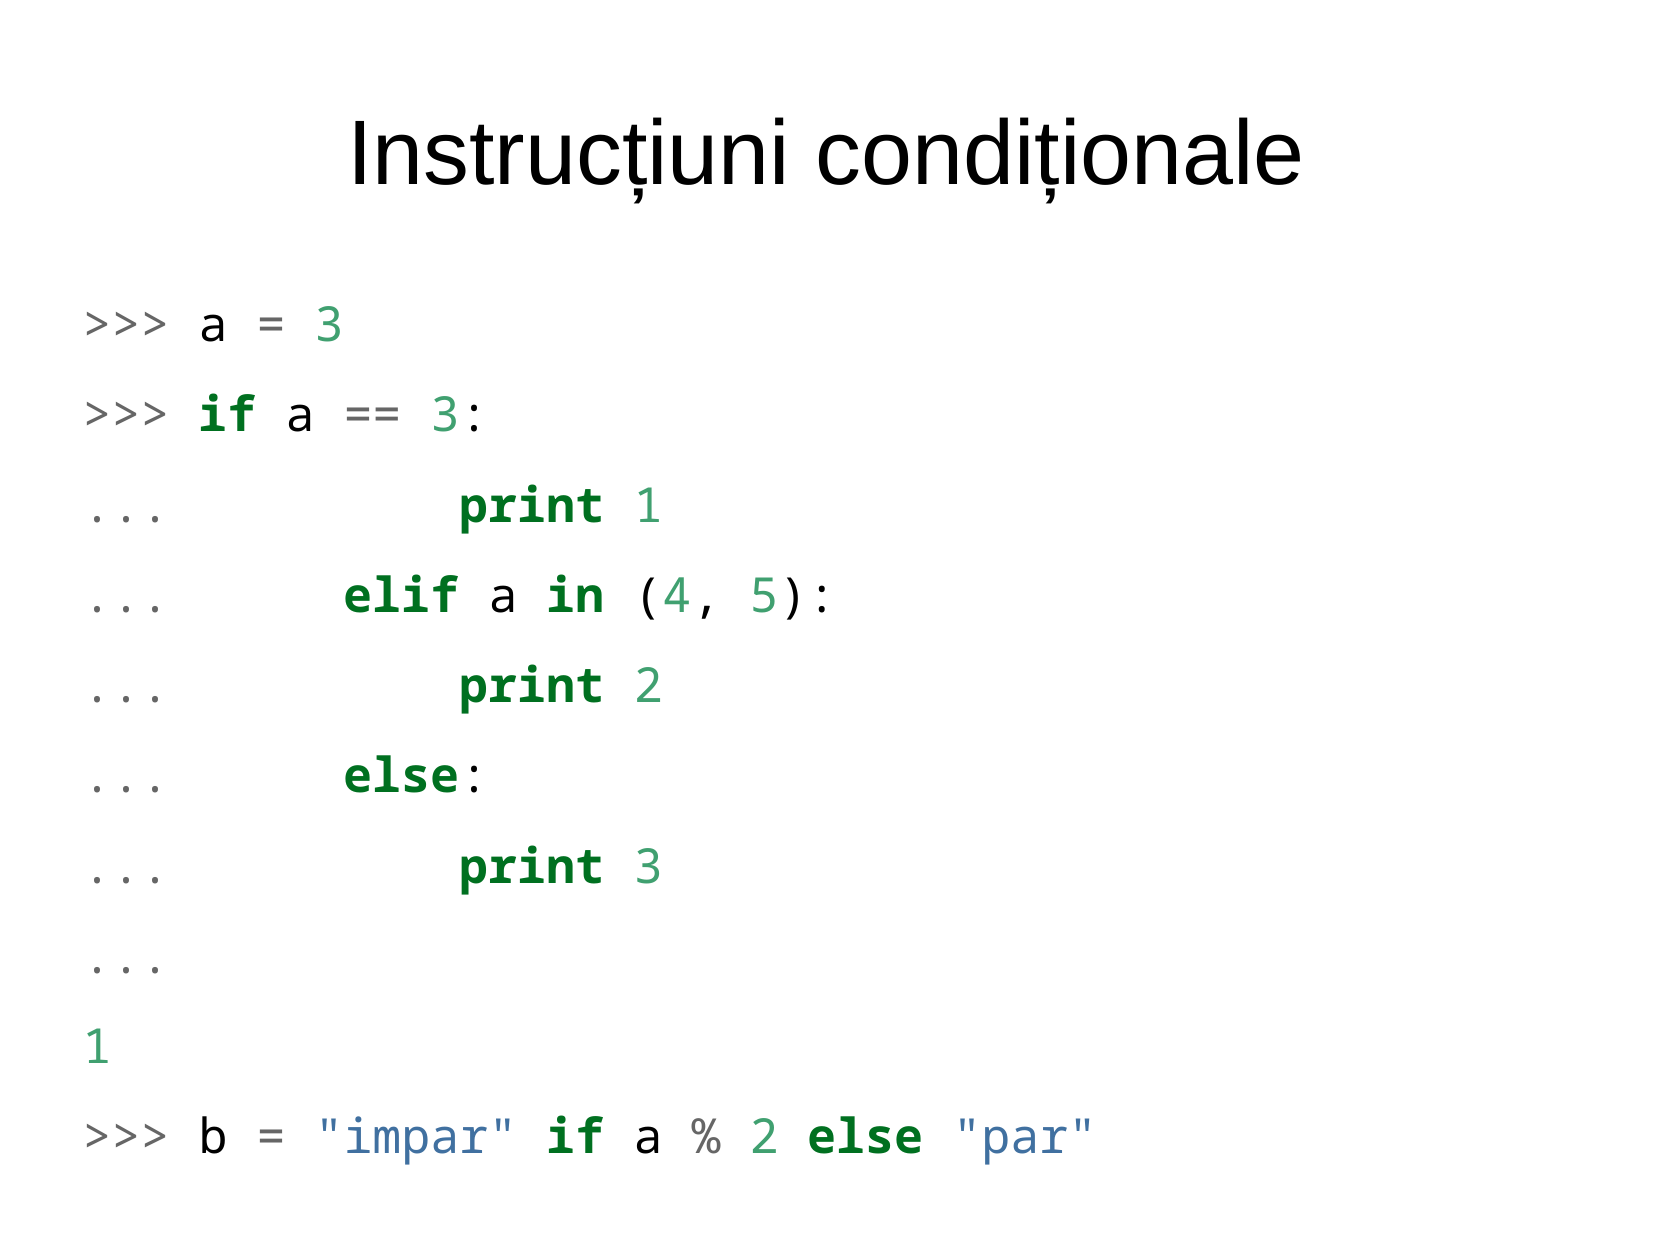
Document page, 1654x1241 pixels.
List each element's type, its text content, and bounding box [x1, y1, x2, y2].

list >>> a = 3 >>> if a == 3: ... print 1 ... elif a in (4, 5): ... print 2 ... else: ... print 3 ... 1 >>> b = "impar" if a % 2 else "par" [82, 290, 1571, 1171]
title Instrucțiuni condiționale [82, 49, 1571, 257]
